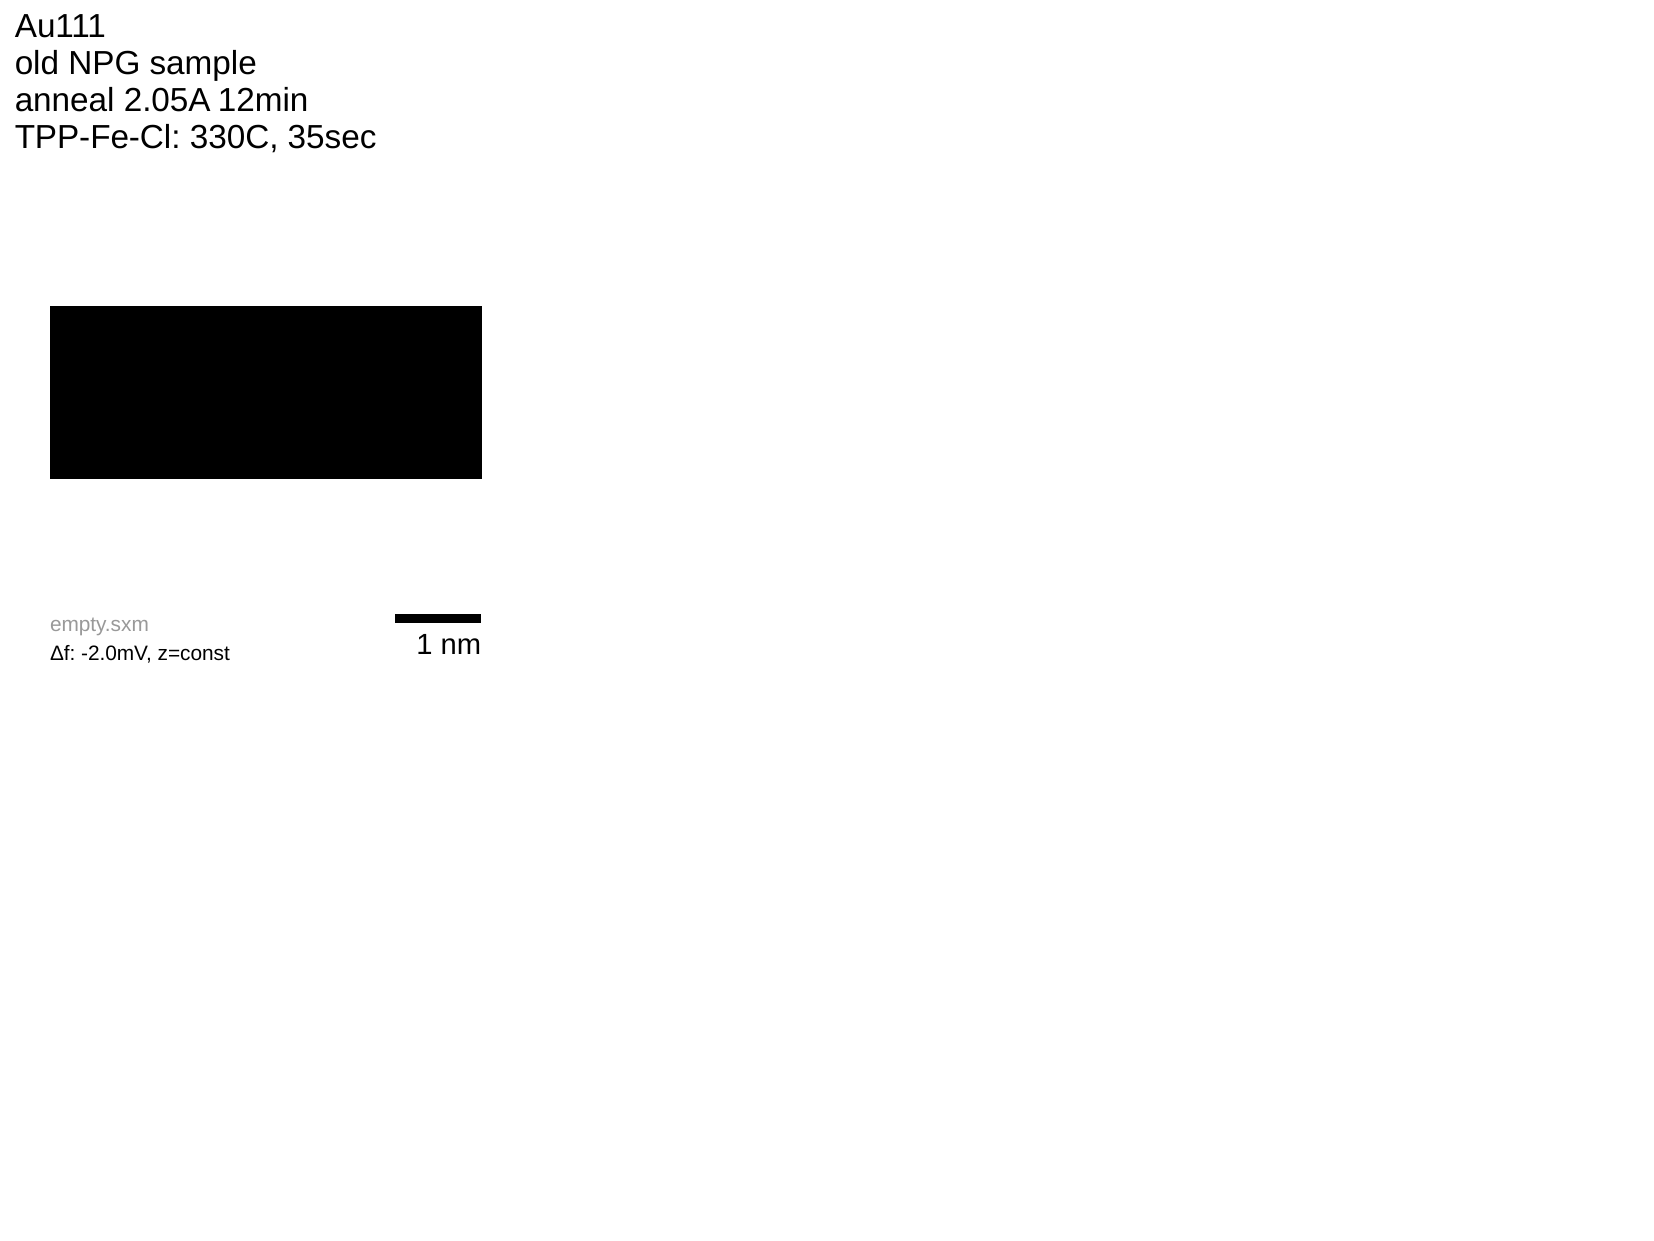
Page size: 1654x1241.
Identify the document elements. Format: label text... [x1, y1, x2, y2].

text_box Δf: -2.0mV, z=const [50, 641, 266, 665]
picture [50, 306, 482, 479]
text_box Au111 old NPG sample anneal 2.05A 12min TPP-Fe-Cl: 330C, 35sec [0, 0, 1654, 163]
text_box 1 nm [265, 628, 482, 662]
text_box empty.sxm [50, 612, 482, 637]
